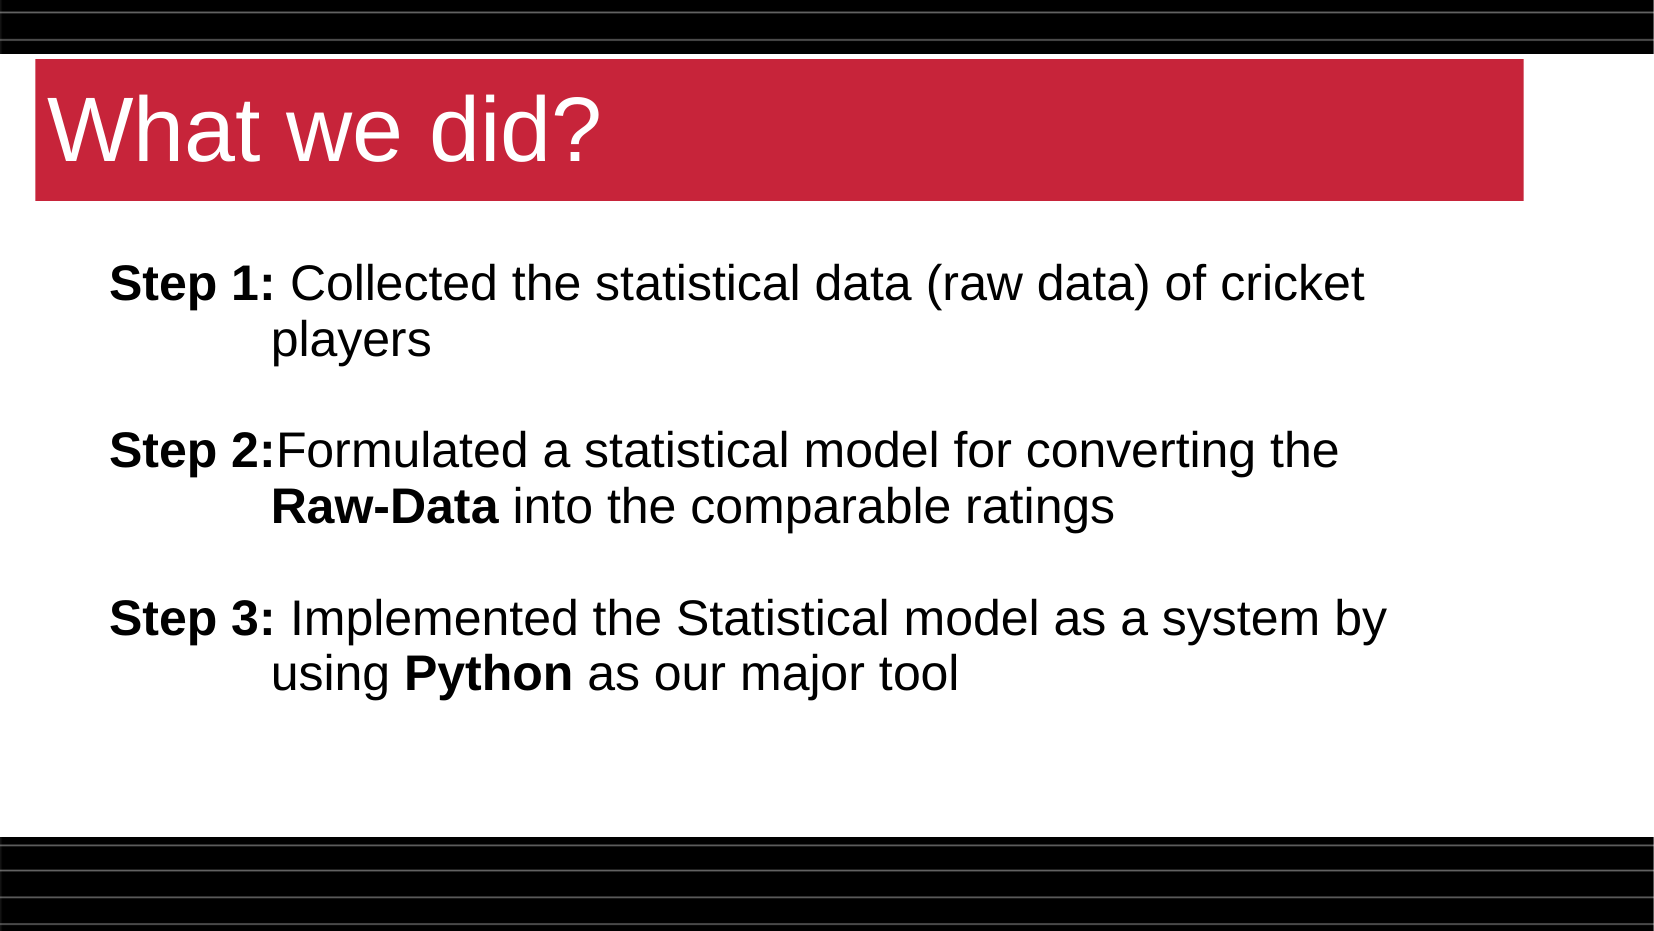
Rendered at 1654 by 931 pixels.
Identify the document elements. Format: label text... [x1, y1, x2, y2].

title What we did? [35, 59, 1524, 201]
text_box Step 1: Collected the statistical data (raw data) of cricket players Step 2:Formulated a statistical model for converting the Raw-Data into the comparable ratings Step 3: Implemented the Statistical model as a system by using Python as our major tool [94, 248, 1501, 709]
picture [0, 837, 1654, 931]
picture [0, 0, 1654, 54]
